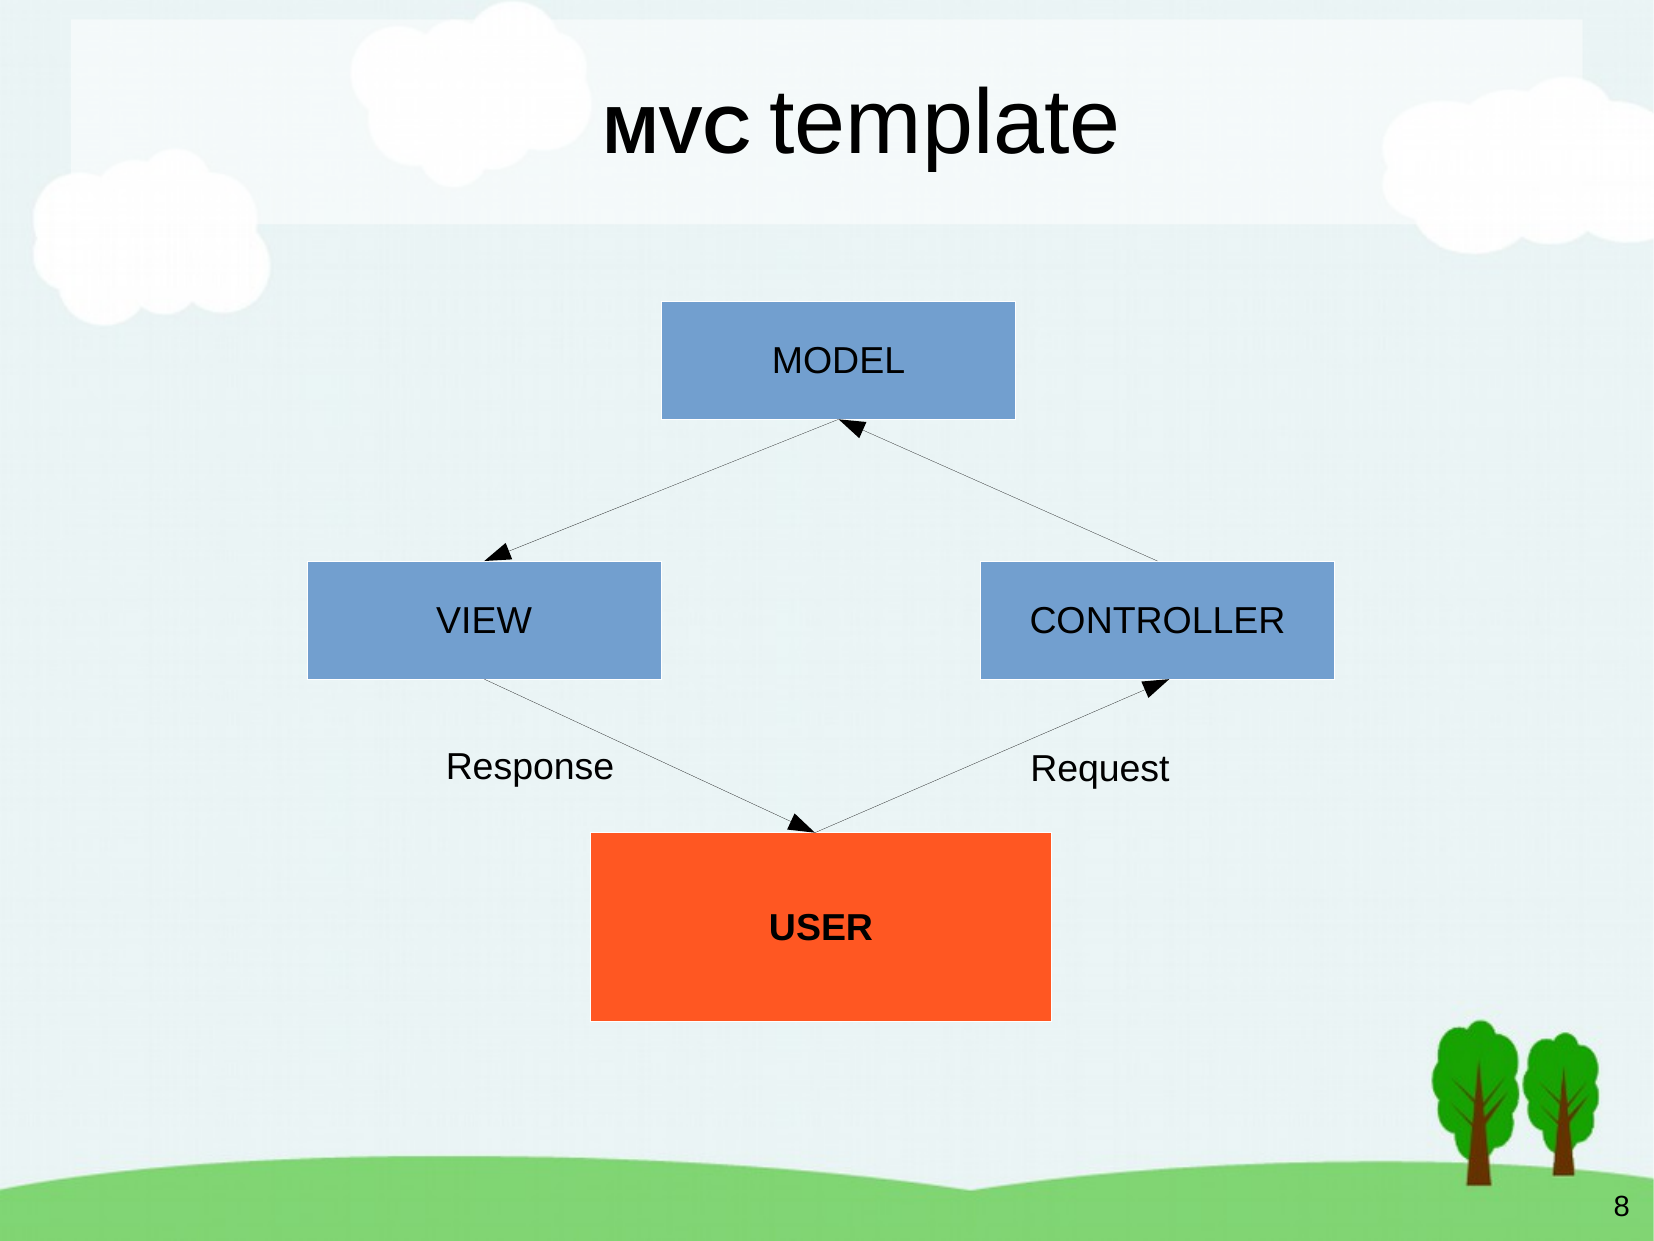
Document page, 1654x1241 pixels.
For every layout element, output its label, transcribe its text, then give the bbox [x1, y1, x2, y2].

text_box Response [431, 738, 629, 807]
text_box Request [1015, 740, 1335, 798]
text_box CONTROLLER [980, 561, 1335, 680]
text_box VIEW [307, 561, 662, 680]
title MVC template [70, 19, 1583, 225]
text_box MODEL [661, 301, 1016, 420]
picture [0, 0, 1654, 1241]
text_box USER [590, 832, 1052, 1022]
